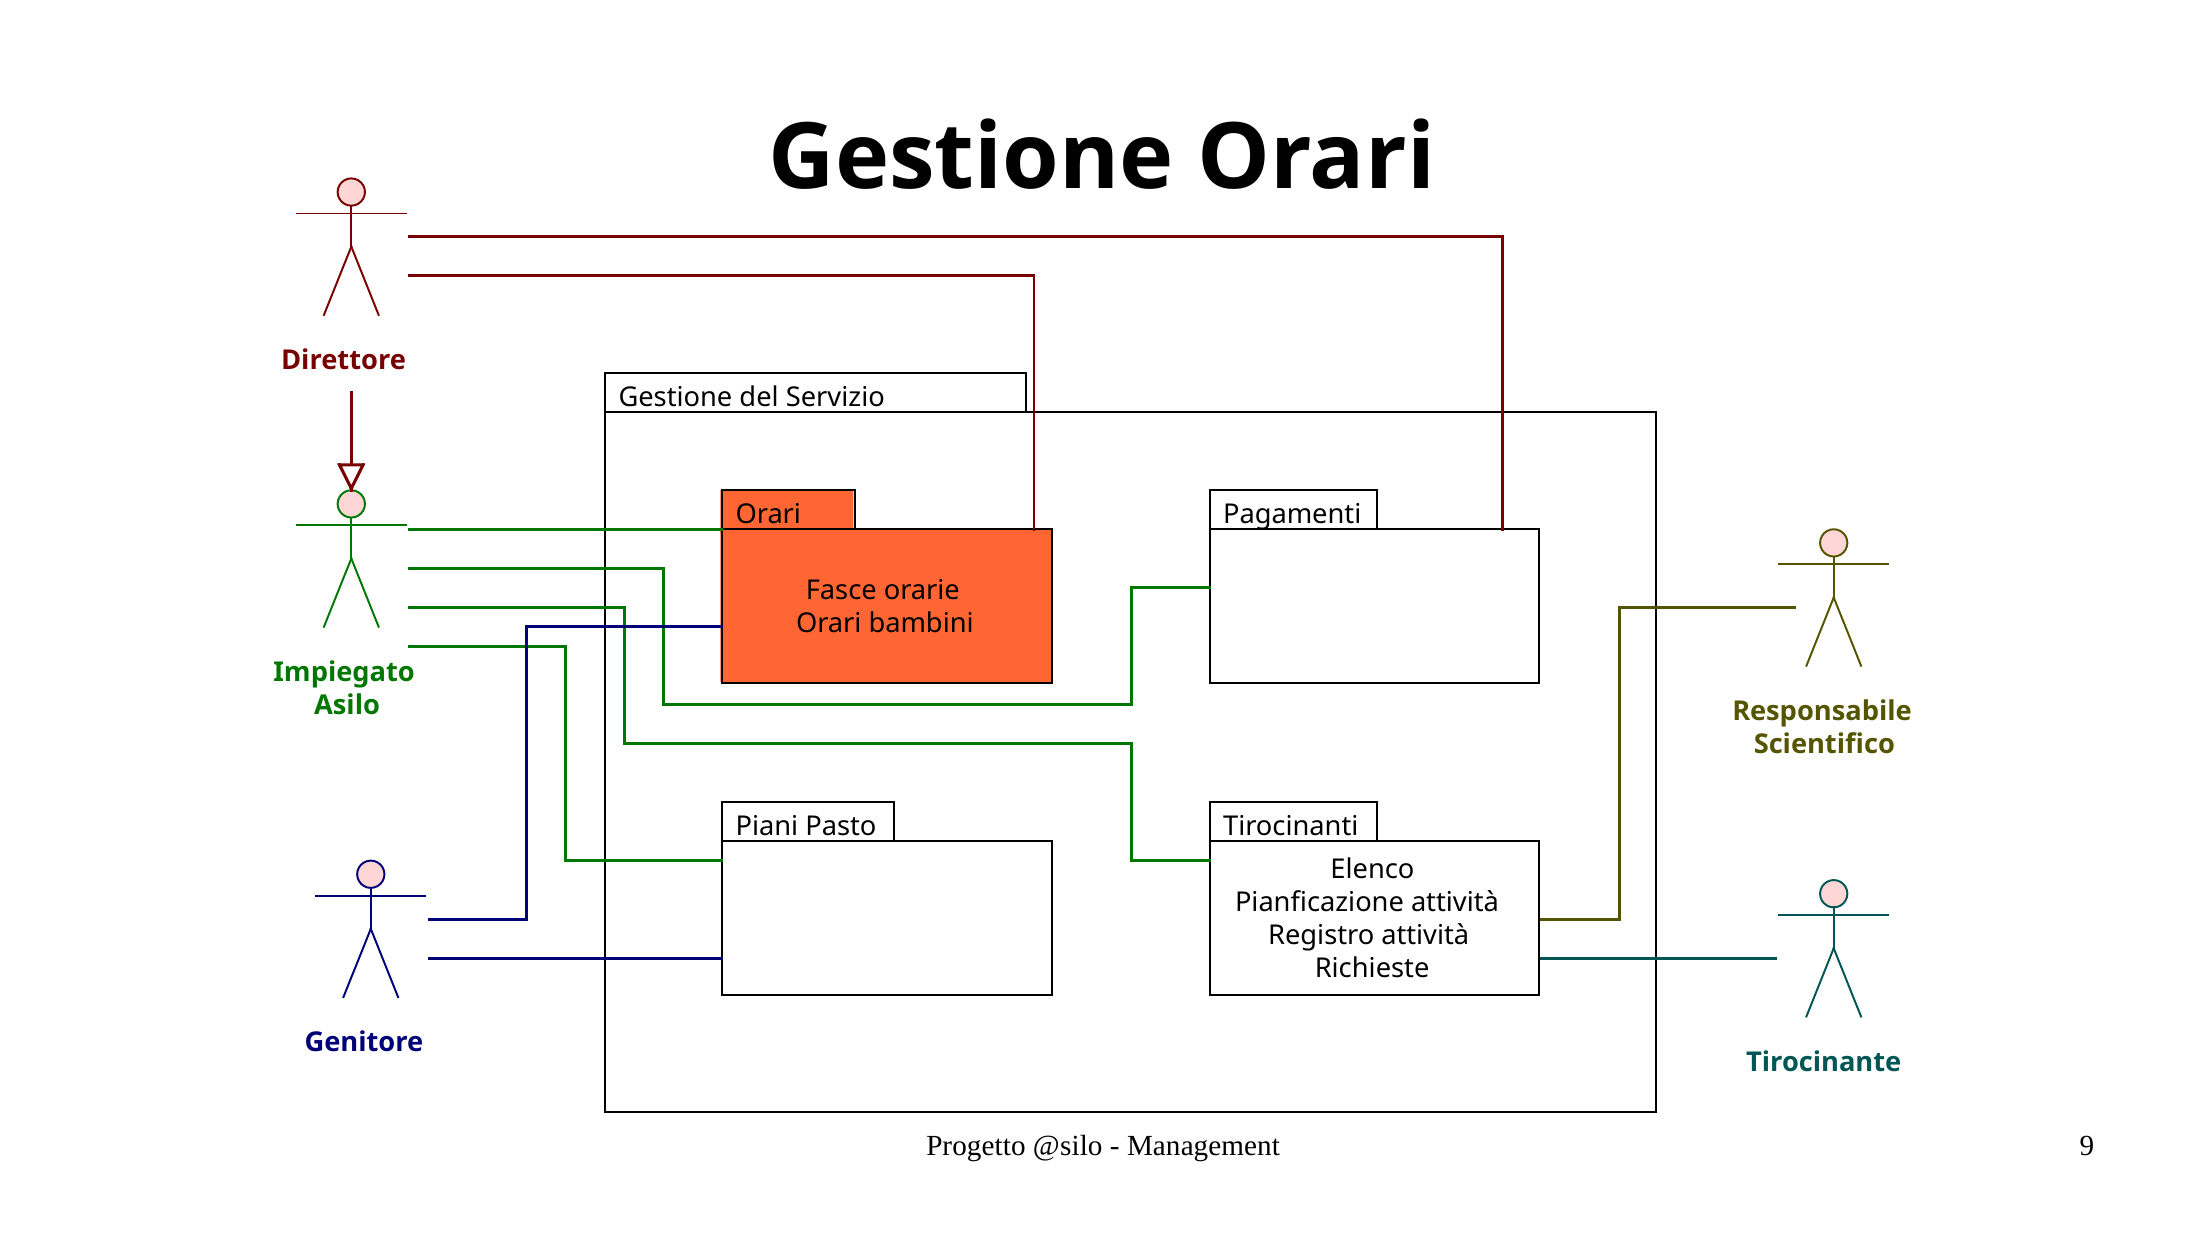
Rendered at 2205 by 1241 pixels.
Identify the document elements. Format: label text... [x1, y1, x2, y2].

title Gestione Orari [110, 49, 2095, 257]
picture [213, 138, 1991, 1193]
